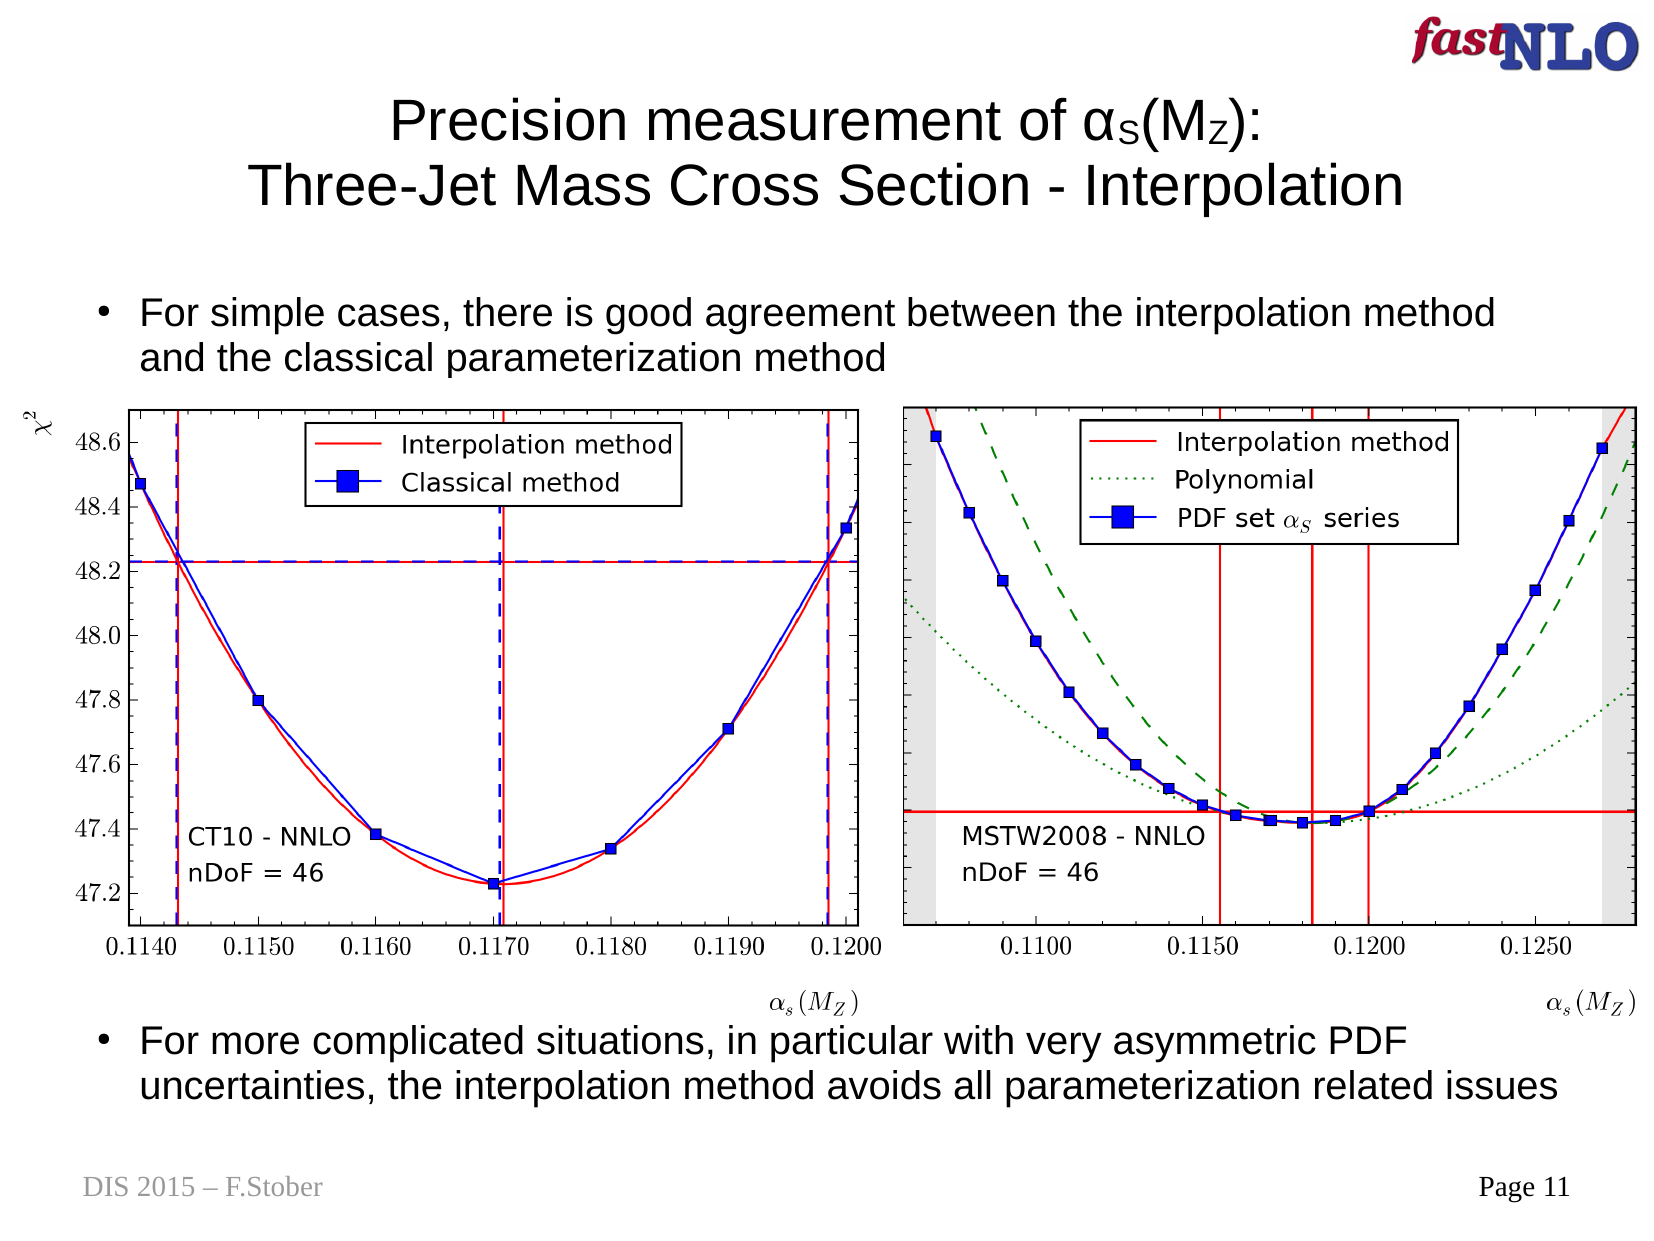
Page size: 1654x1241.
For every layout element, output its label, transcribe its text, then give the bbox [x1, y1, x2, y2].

list For simple cases, there is good agreement between the interpolation method and the classical parameterization method For more complicated situations, in particular with very asymmetric PDF uncertainties, the interpolation method avoids all parameterization related issues [82, 290, 1571, 1156]
picture [0, 378, 903, 1022]
picture [1404, 12, 1644, 72]
title Precision measurement of αS(MZ): Three-Jet Mass Cross Section - Interpolation [82, 49, 1571, 257]
picture [1571, 375, 1654, 1022]
